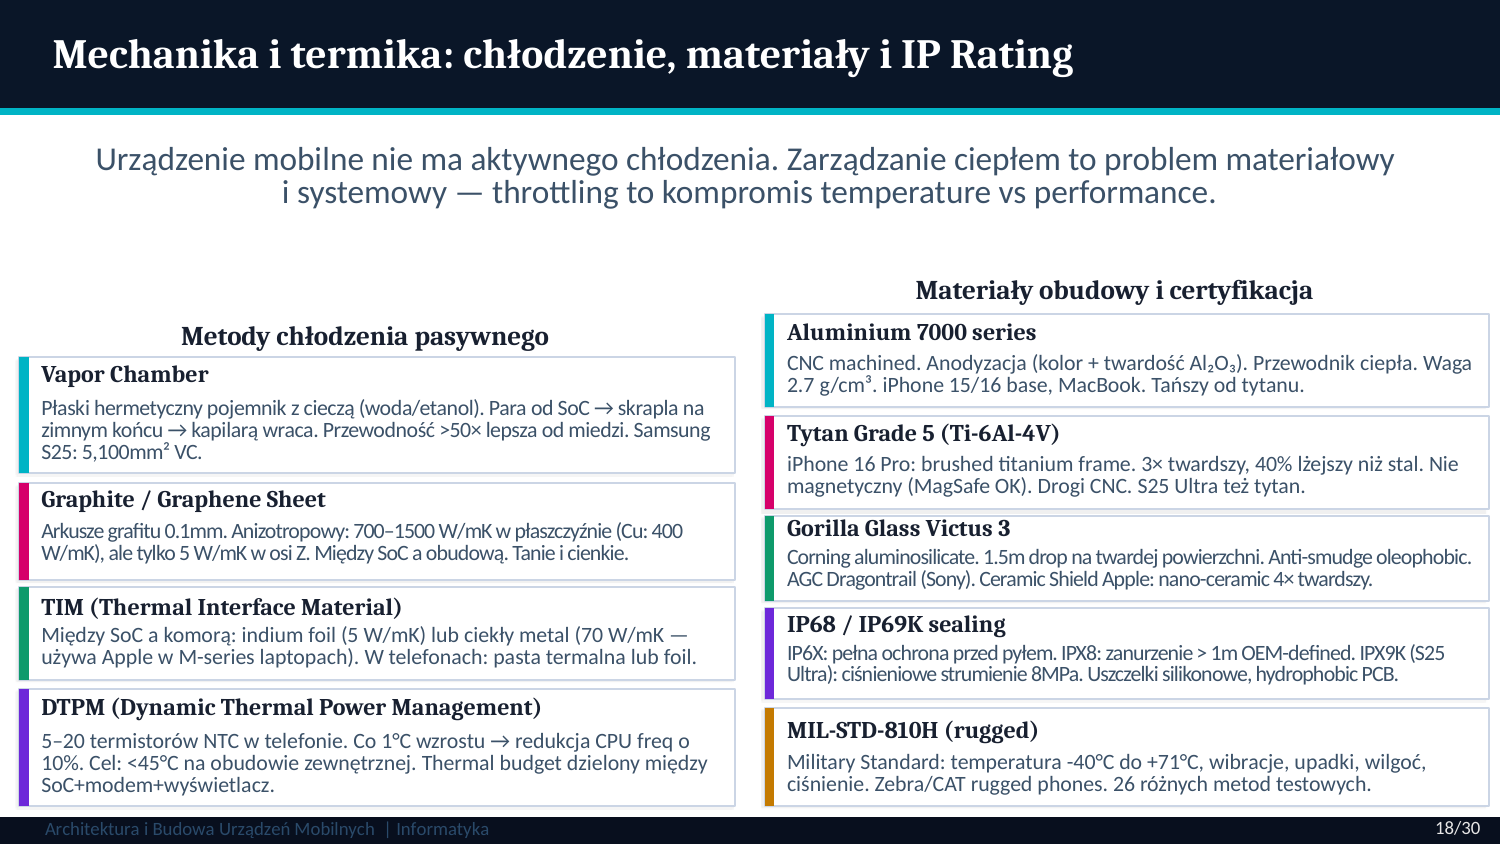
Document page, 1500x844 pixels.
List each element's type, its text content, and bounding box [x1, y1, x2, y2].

text_box Płaski hermetyczny pojemnik z cieczą (woda/etanol). Para od SoC → skrapla na zimnym końcu → kapilarą wraca. Przewodność >50× lepsza od miedzi. Samsung S25: 5,100mm² VC. [41, 399, 725, 465]
text_box MIL-STD-810H (rugged) [787, 711, 1480, 750]
text_box Vapor Chamber [41, 356, 725, 395]
text_box IP6X: pełna ochrona przed pyłem. IPX8: zanurzenie > 1m OEM-defined. IPX9K (S25 Ultra): ciśnieniowe strumienie 8MPa. Uszczelki silikonowe, hydrophobic PCB. [787, 642, 1480, 690]
text_box TIM (Thermal Interface Material) [41, 589, 725, 619]
text_box Mechanika i termika: chłodzenie, materiały i IP Rating [53, 9, 1447, 102]
text_box [19, 689, 735, 806]
text_box [765, 708, 1489, 806]
text_box Arkusze grafitu 0.1mm. Anizotropowy: 700–1500 W/mK w płaszczyźnie (Cu: 400 W/mK), ale tylko 5 W/mK w osi Z. Między SoC a obudową. Tanie i cienkie. [41, 512, 725, 578]
text_box [0, 817, 1420, 844]
text_box Metody chłodzenia pasywnego [24, 315, 706, 357]
text_box Między SoC a komorą: indium foil (5 W/mK) lub ciekły metal (70 W/mK — używa Apple w M-series laptopach). W telefonach: pasta termalna lub foil. [41, 619, 725, 677]
text_box IP68 / IP69K sealing [787, 605, 1480, 642]
text_box Aluminium 7000 series [787, 313, 1480, 352]
text_box Graphite / Graphene Sheet [41, 480, 725, 512]
text_box Military Standard: temperatura -40°C do +71°C, wibracje, upadki, wilgoć, ciśnienie. Zebra/CAT rugged phones. 26 różnych metod testowych. [787, 751, 1480, 799]
text_box Tytan Grade 5 (Ti-6Al-4V) [787, 414, 1480, 453]
text_box [765, 314, 1489, 407]
text_box DTPM (Dynamic Thermal Power Management) [41, 689, 725, 728]
text_box Gorilla Glass Victus 3 [787, 510, 1480, 543]
text_box CNC machined. Anodyzacja (kolor + twardość Al₂O₃). Przewodnik ciepła. Waga 2.7 g/cm³. iPhone 15/16 base, MacBook. Tańszy od tytanu. [787, 352, 1480, 400]
text_box 5–20 termistorów NTC w telefonie. Co 1°C wzrostu → redukcja CPU freq o 10%. Cel: <45°C na obudowie zewnętrznej. Thermal budget dzielony między SoC+modem+wyświetlacz. [41, 732, 725, 798]
text_box [19, 357, 735, 473]
text_box [19, 483, 735, 580]
text_box [765, 416, 1489, 509]
text_box [765, 608, 1489, 699]
text_box [19, 587, 735, 680]
text_box Urządzenie mobilne nie ma aktywnego chłodzenia. Zarządzanie ciepłem to problem materiałowy i systemowy — throttling to kompromis temperature vs performance. [53, 123, 1447, 234]
text_box iPhone 16 Pro: brushed titanium frame. 3× twardszy, 40% lżejszy niż stal. Nie magnetyczny (MagSafe OK). Drogi CNC. S25 Ultra też tytan. [787, 453, 1480, 501]
text_box /30 [1420, 806, 1500, 844]
text_box [0, 0, 1500, 115]
text_box [765, 516, 1489, 601]
text_box Materiały obudowy i certyfikacja [770, 270, 1460, 312]
text_box Architektura i Budowa Urządzeń Mobilnych | Informatyka [45, 819, 1420, 843]
text_box Corning aluminosilicate. 1.5m drop na twardej powierzchni. Anti-smudge oleophobic. AGC Dragontrail (Sony). Ceramic Shield Apple: nano-ceramic 4× twardszy. [787, 543, 1480, 598]
